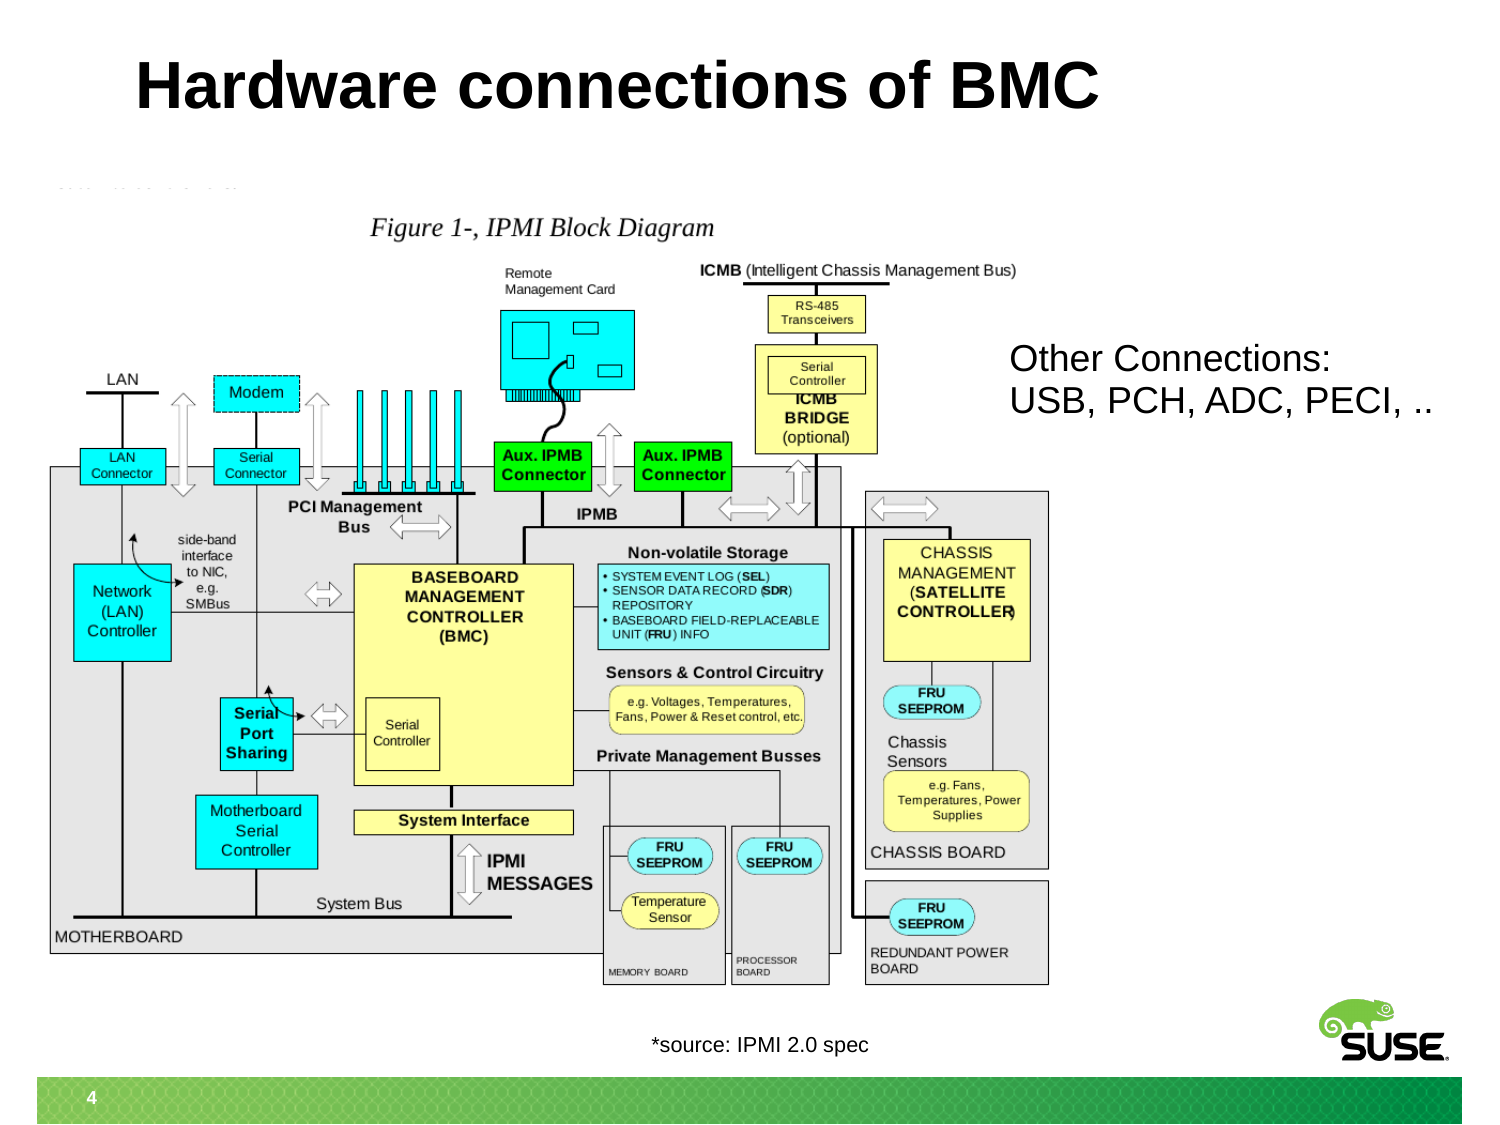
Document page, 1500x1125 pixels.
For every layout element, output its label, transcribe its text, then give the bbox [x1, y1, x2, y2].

text_box *source: IPMI 2.0 spec [636, 998, 936, 1075]
picture [22, 188, 1094, 1029]
text_box Other Connections: USB, PCH, ADC, PECI, .. [994, 329, 1468, 471]
title Hardware connections of BMC [135, 41, 1372, 204]
picture [37, 1077, 1462, 1124]
picture [1319, 999, 1449, 1061]
